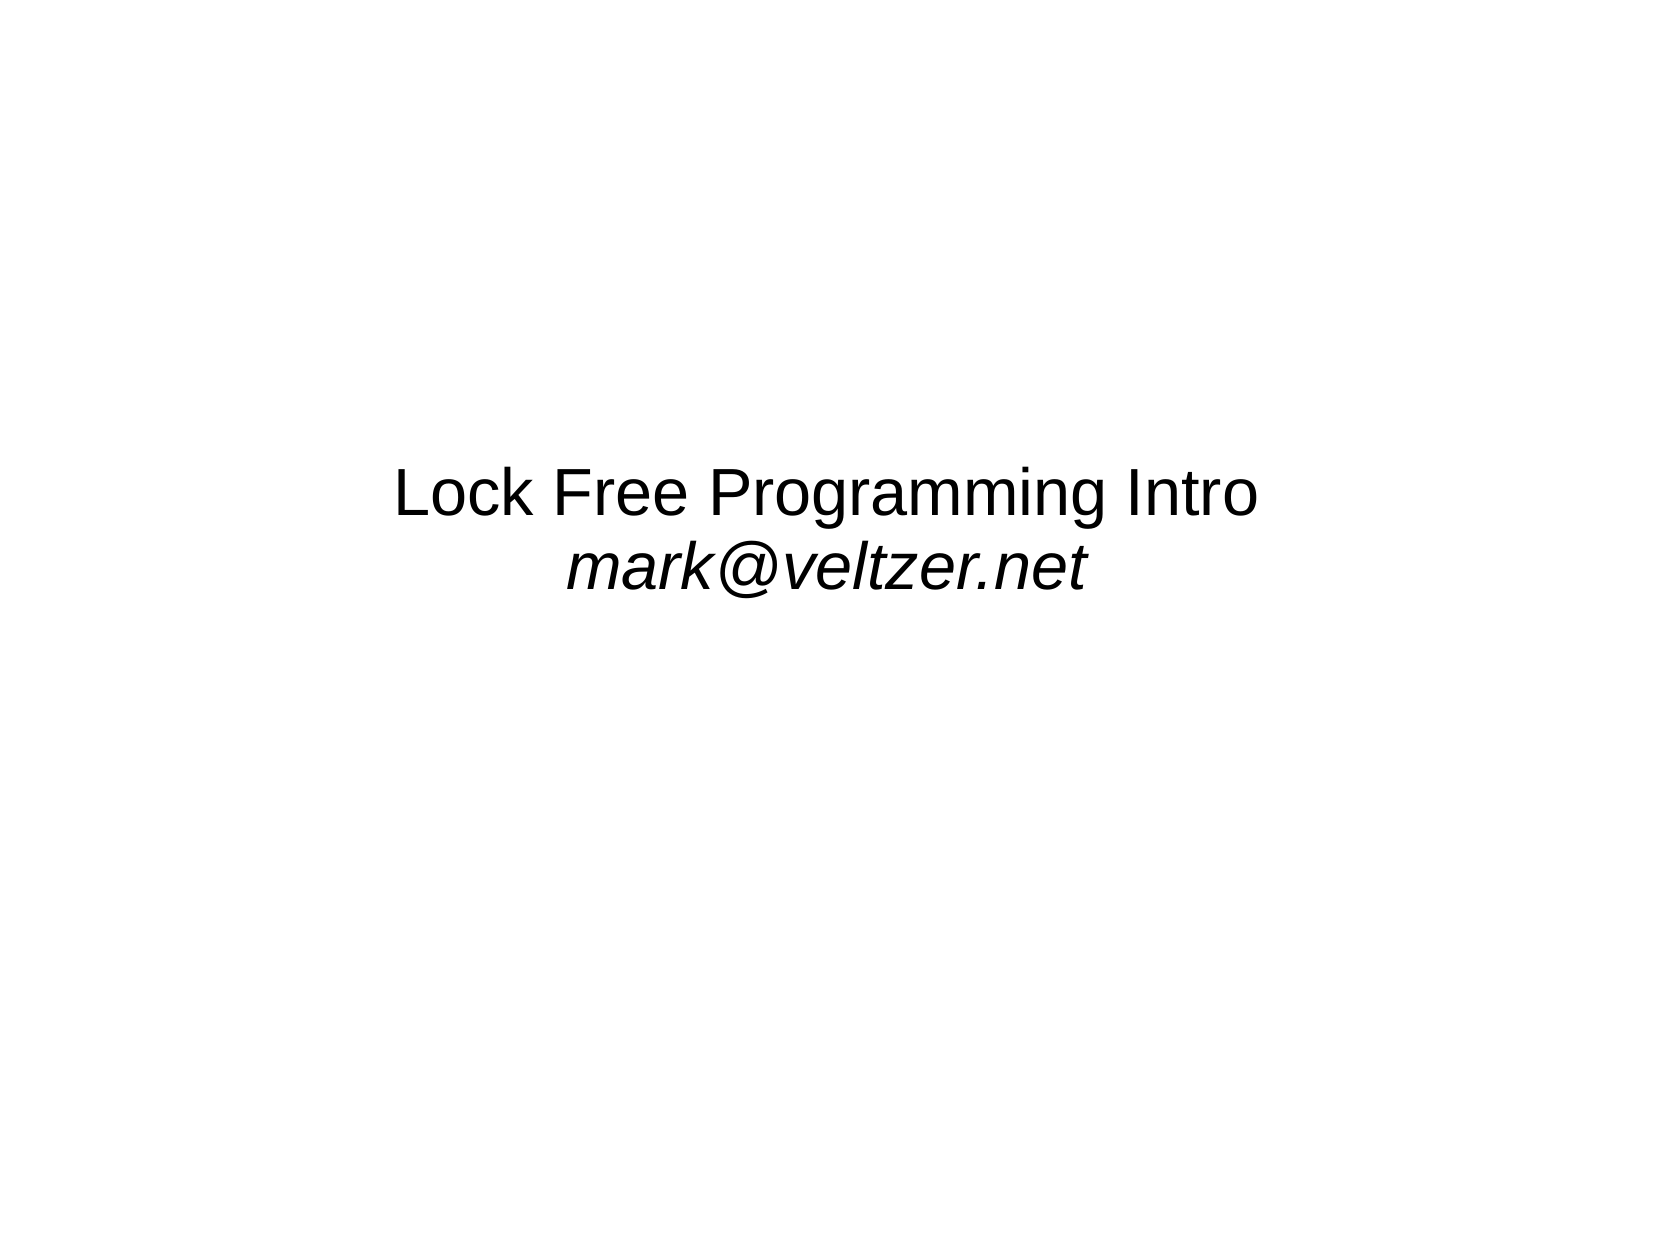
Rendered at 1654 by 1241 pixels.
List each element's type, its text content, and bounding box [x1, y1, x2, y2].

subtitle Lock Free Programming Intro mark@veltzer.net [82, 49, 1571, 1010]
